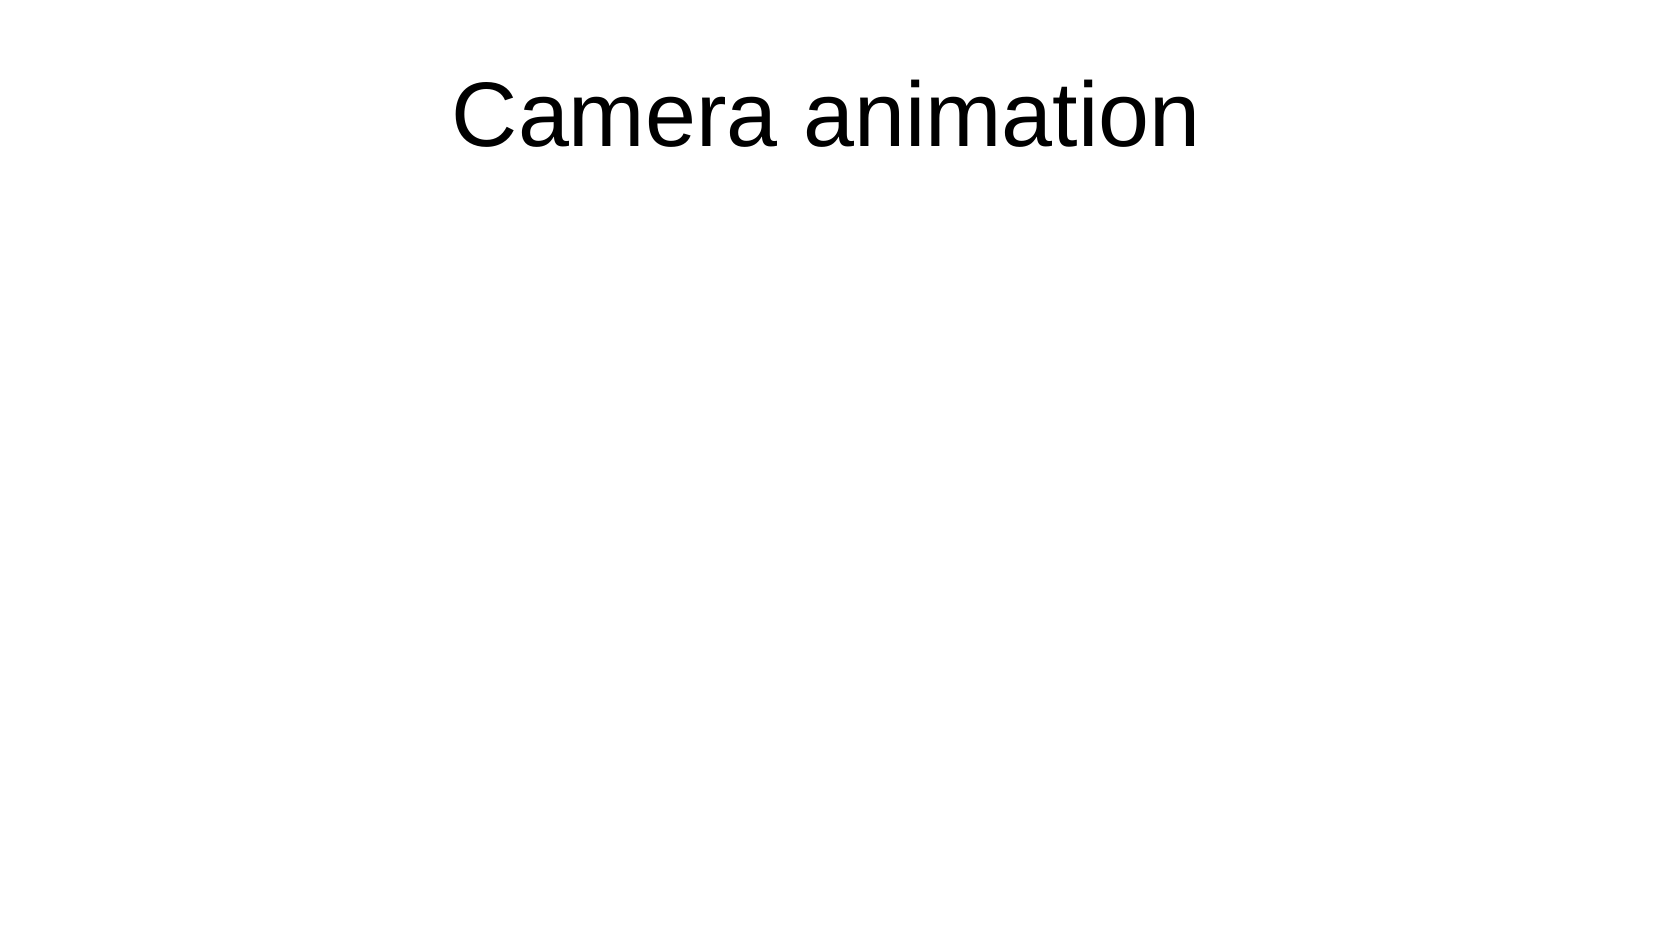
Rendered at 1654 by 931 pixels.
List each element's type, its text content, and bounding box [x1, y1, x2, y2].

title Camera animation [82, 37, 1571, 193]
